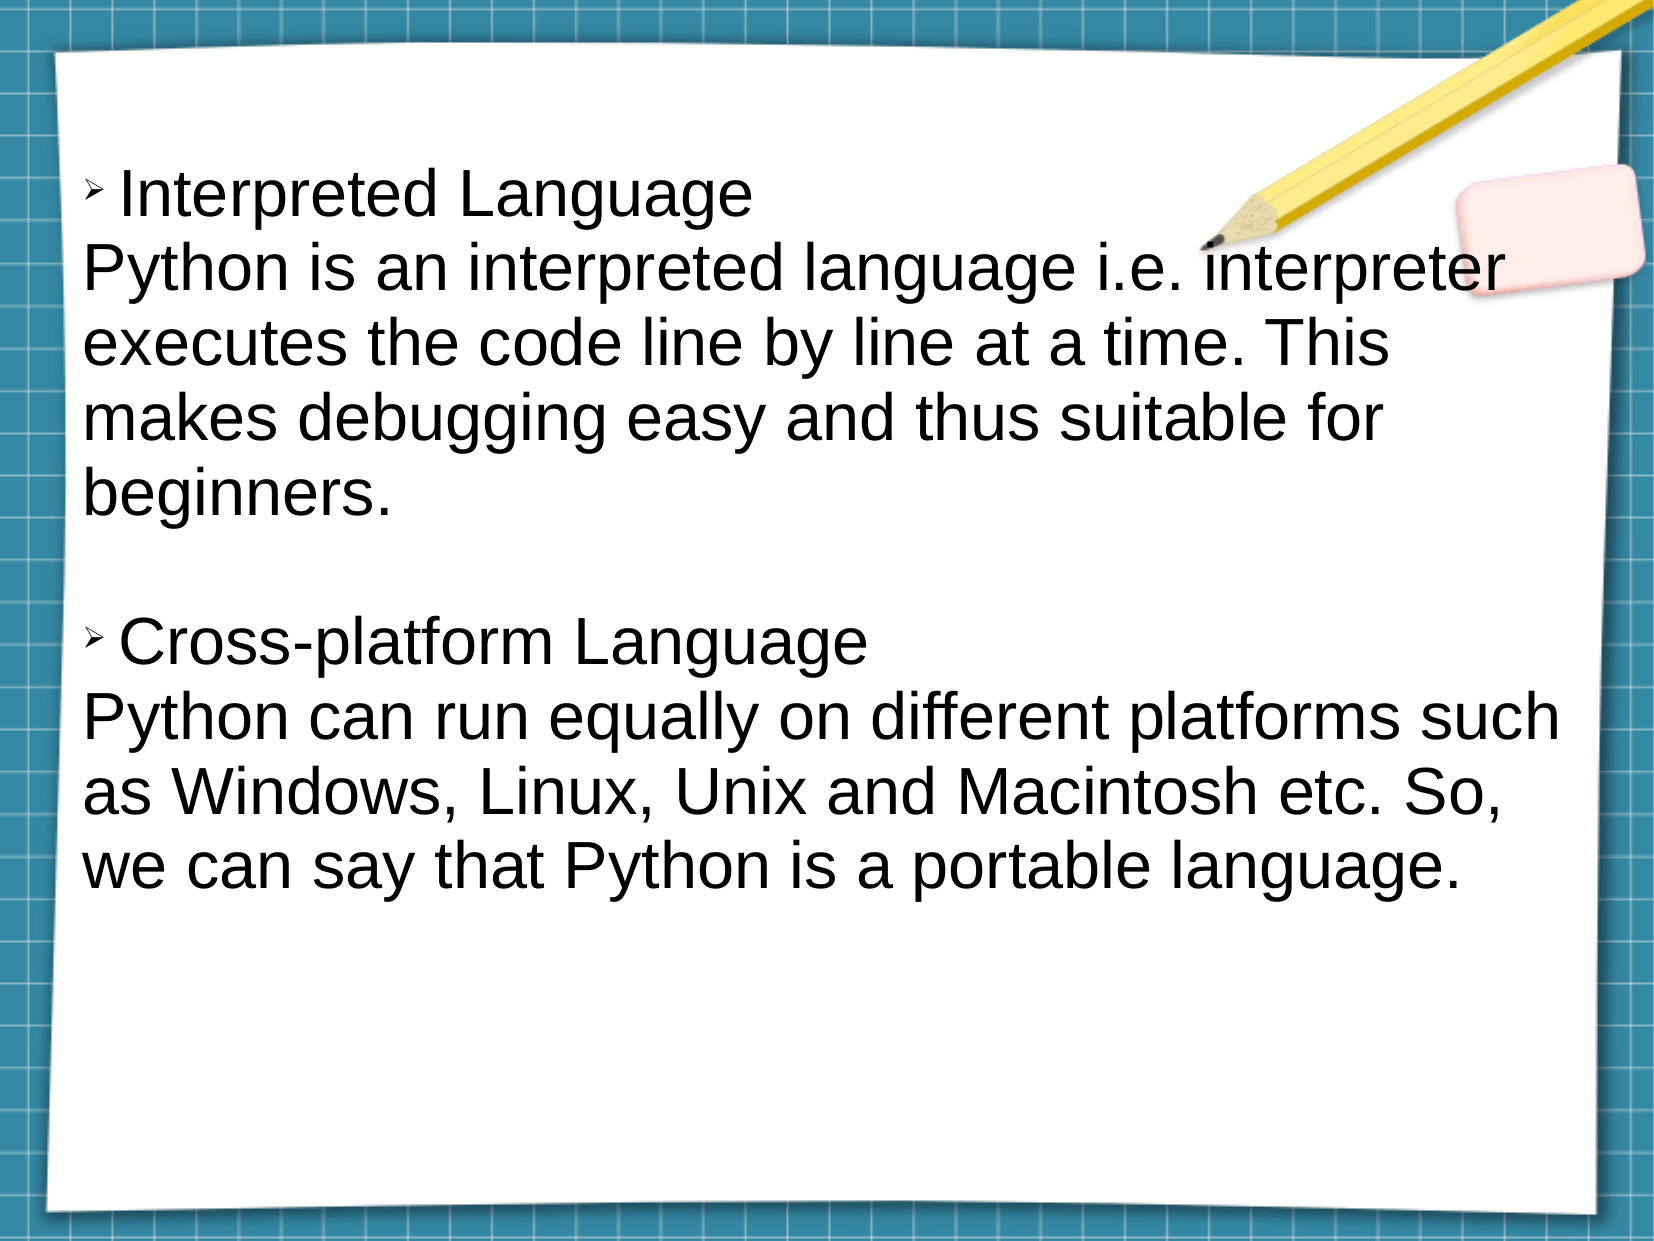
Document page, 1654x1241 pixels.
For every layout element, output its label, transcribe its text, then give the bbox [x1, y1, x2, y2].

subtitle Interpreted Language Python is an interpreted language i.e. interpreter executes the code line by line at a time. This makes debugging easy and thus suitable for beginners. Cross-platform Language Python can run equally on different platforms such as Windows, Linux, Unix and Macintosh etc. So, we can say that Python is a portable language. [82, 49, 1571, 1010]
picture [0, 0, 1654, 1241]
